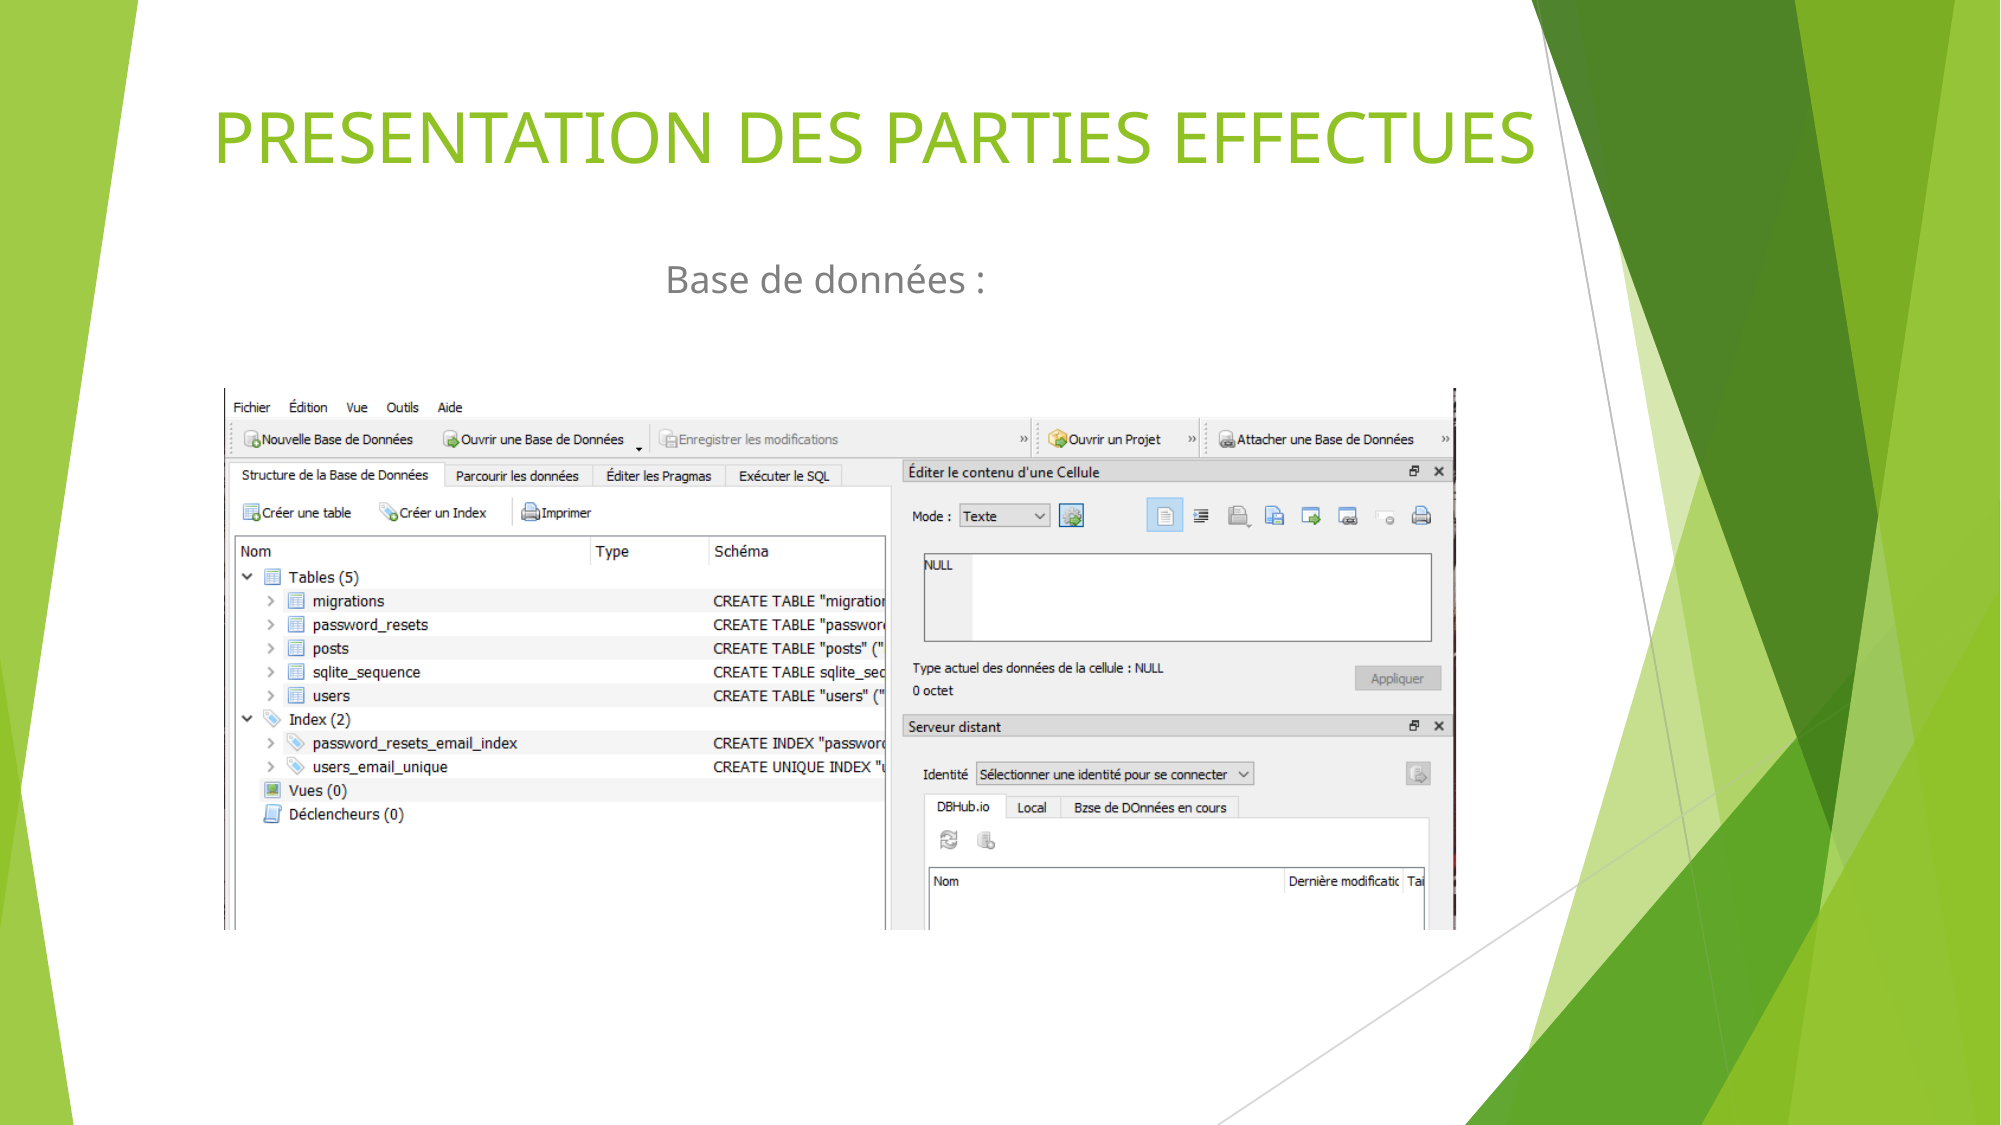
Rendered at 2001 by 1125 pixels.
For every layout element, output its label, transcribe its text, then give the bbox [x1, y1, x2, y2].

text_box [0, 0, 139, 930]
text_box [1465, 0, 2000, 1125]
picture [224, 388, 1457, 930]
title PRESENTATION DES PARTIES EFFECTUES [195, 6, 1555, 186]
list Base de données : [145, 248, 1506, 326]
